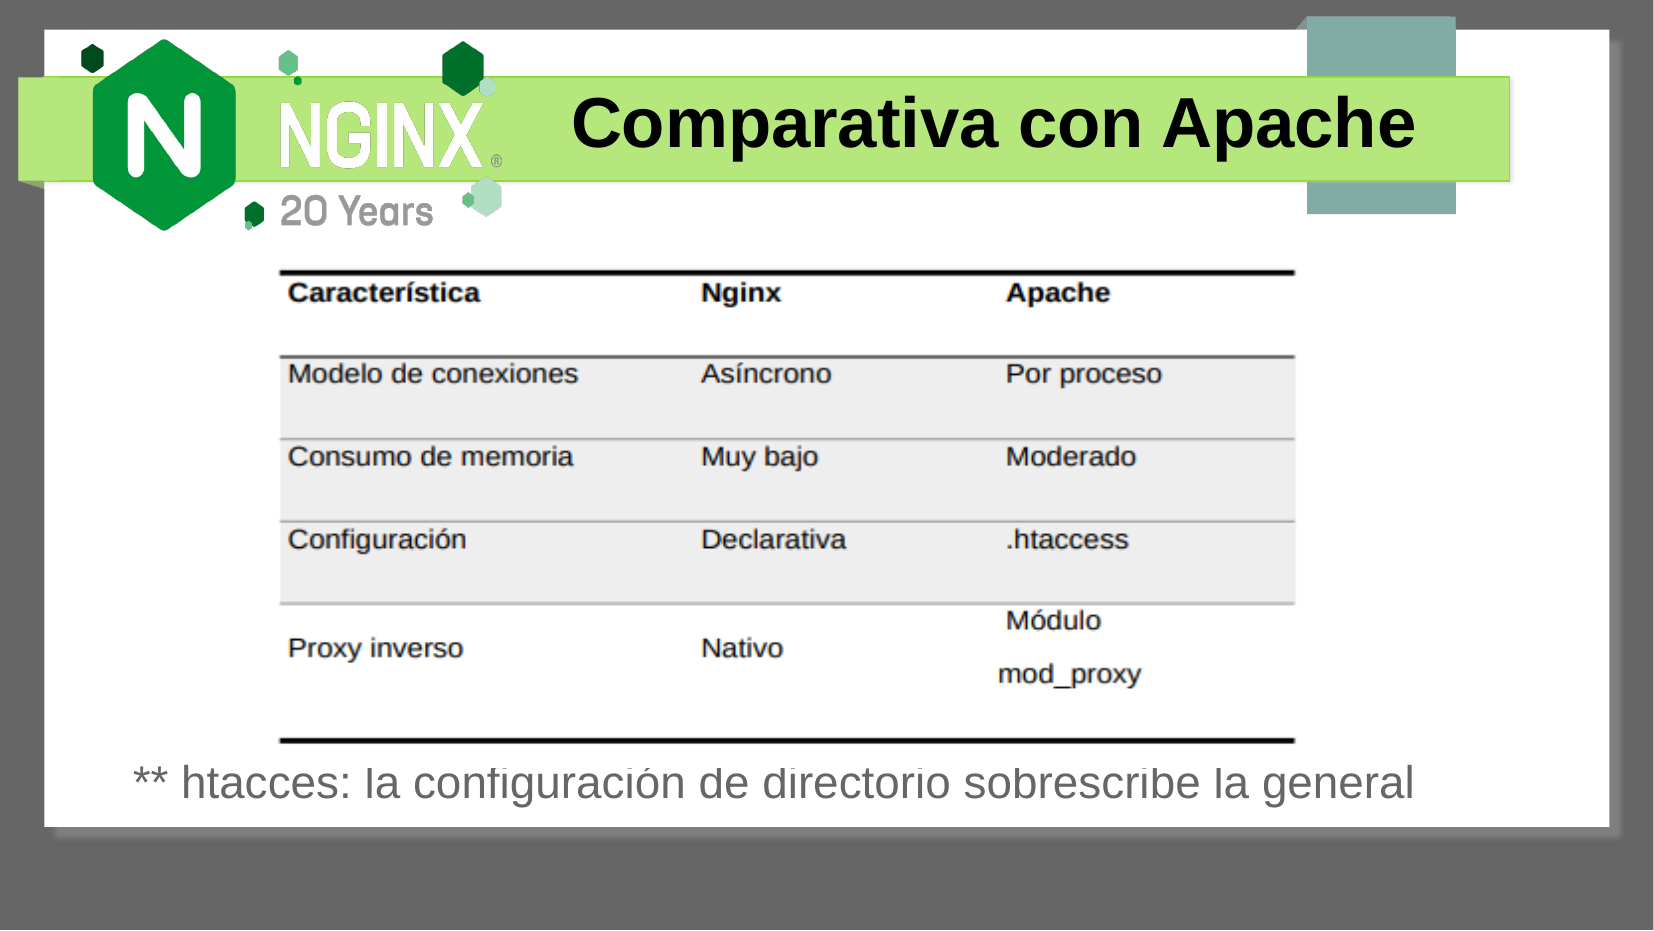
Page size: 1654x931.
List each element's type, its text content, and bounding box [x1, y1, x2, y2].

picture [265, 245, 1336, 768]
title Comparativa con Apache [531, 38, 1625, 207]
subtitle ** htacces: la configuración de directorio sobrescribe la general [59, 177, 1595, 857]
picture [74, 37, 502, 237]
